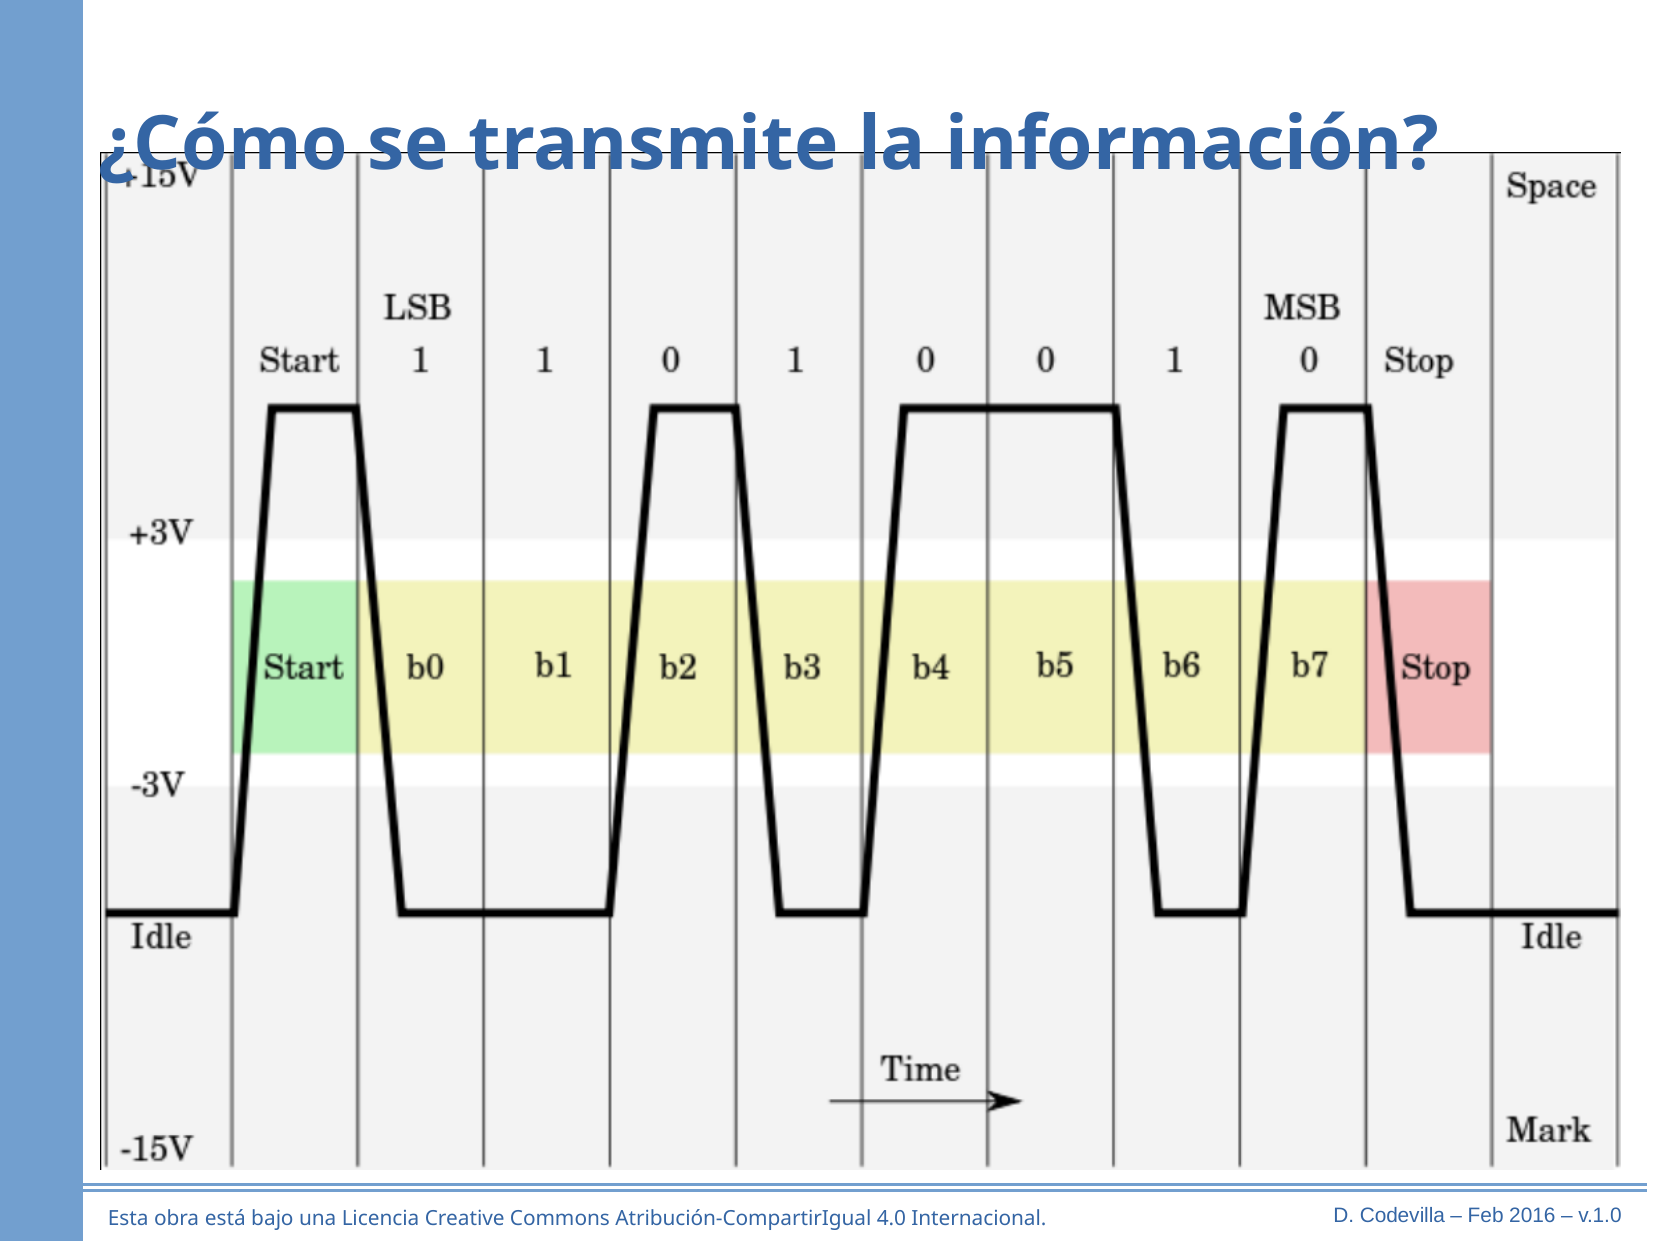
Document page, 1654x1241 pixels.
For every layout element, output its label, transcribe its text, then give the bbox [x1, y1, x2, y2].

picture [1061, 152, 1077, 161]
picture [1322, 152, 1338, 161]
picture [895, 152, 909, 162]
picture [316, 152, 332, 161]
picture [100, 152, 1621, 1171]
picture [1215, 152, 1229, 162]
picture [548, 152, 562, 162]
picture [100, 152, 113, 166]
picture [196, 152, 212, 161]
text_box ¿Cómo se transmite la información? [83, 30, 1641, 133]
